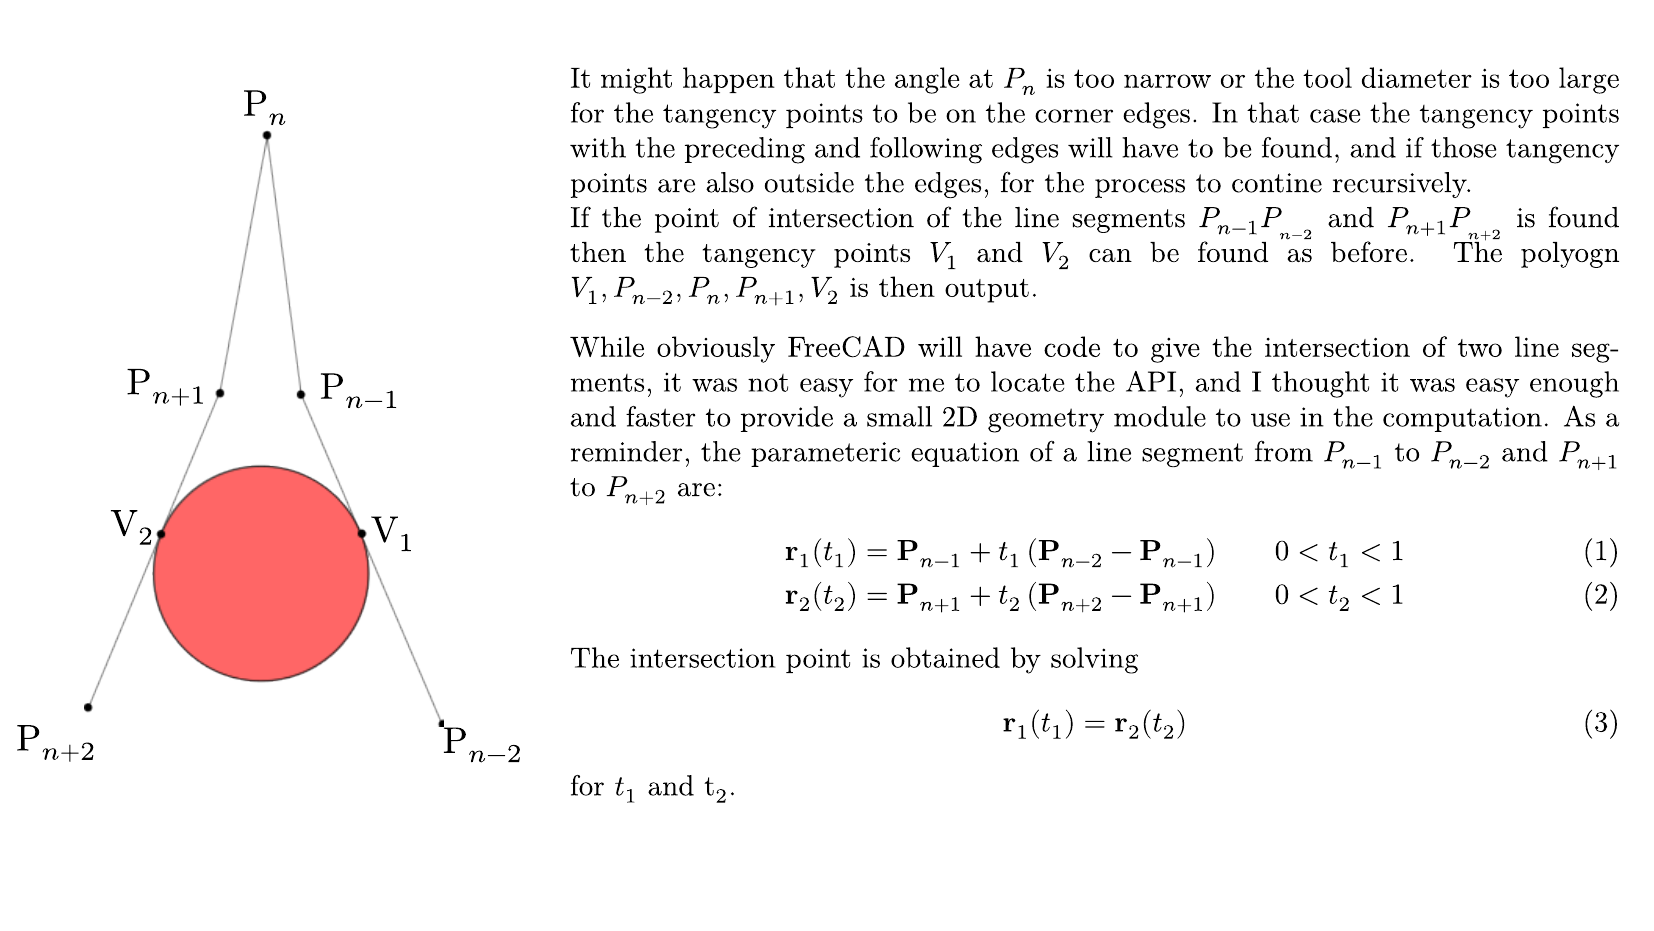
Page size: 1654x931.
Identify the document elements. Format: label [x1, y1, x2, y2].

text_box [110, 510, 152, 545]
text_box [570, 67, 1620, 803]
text_box [17, 725, 94, 762]
text_box [371, 516, 411, 552]
text_box [320, 373, 397, 409]
text_box [244, 90, 286, 126]
text_box [127, 368, 203, 406]
text_box [443, 727, 520, 763]
picture [84, 130, 444, 728]
